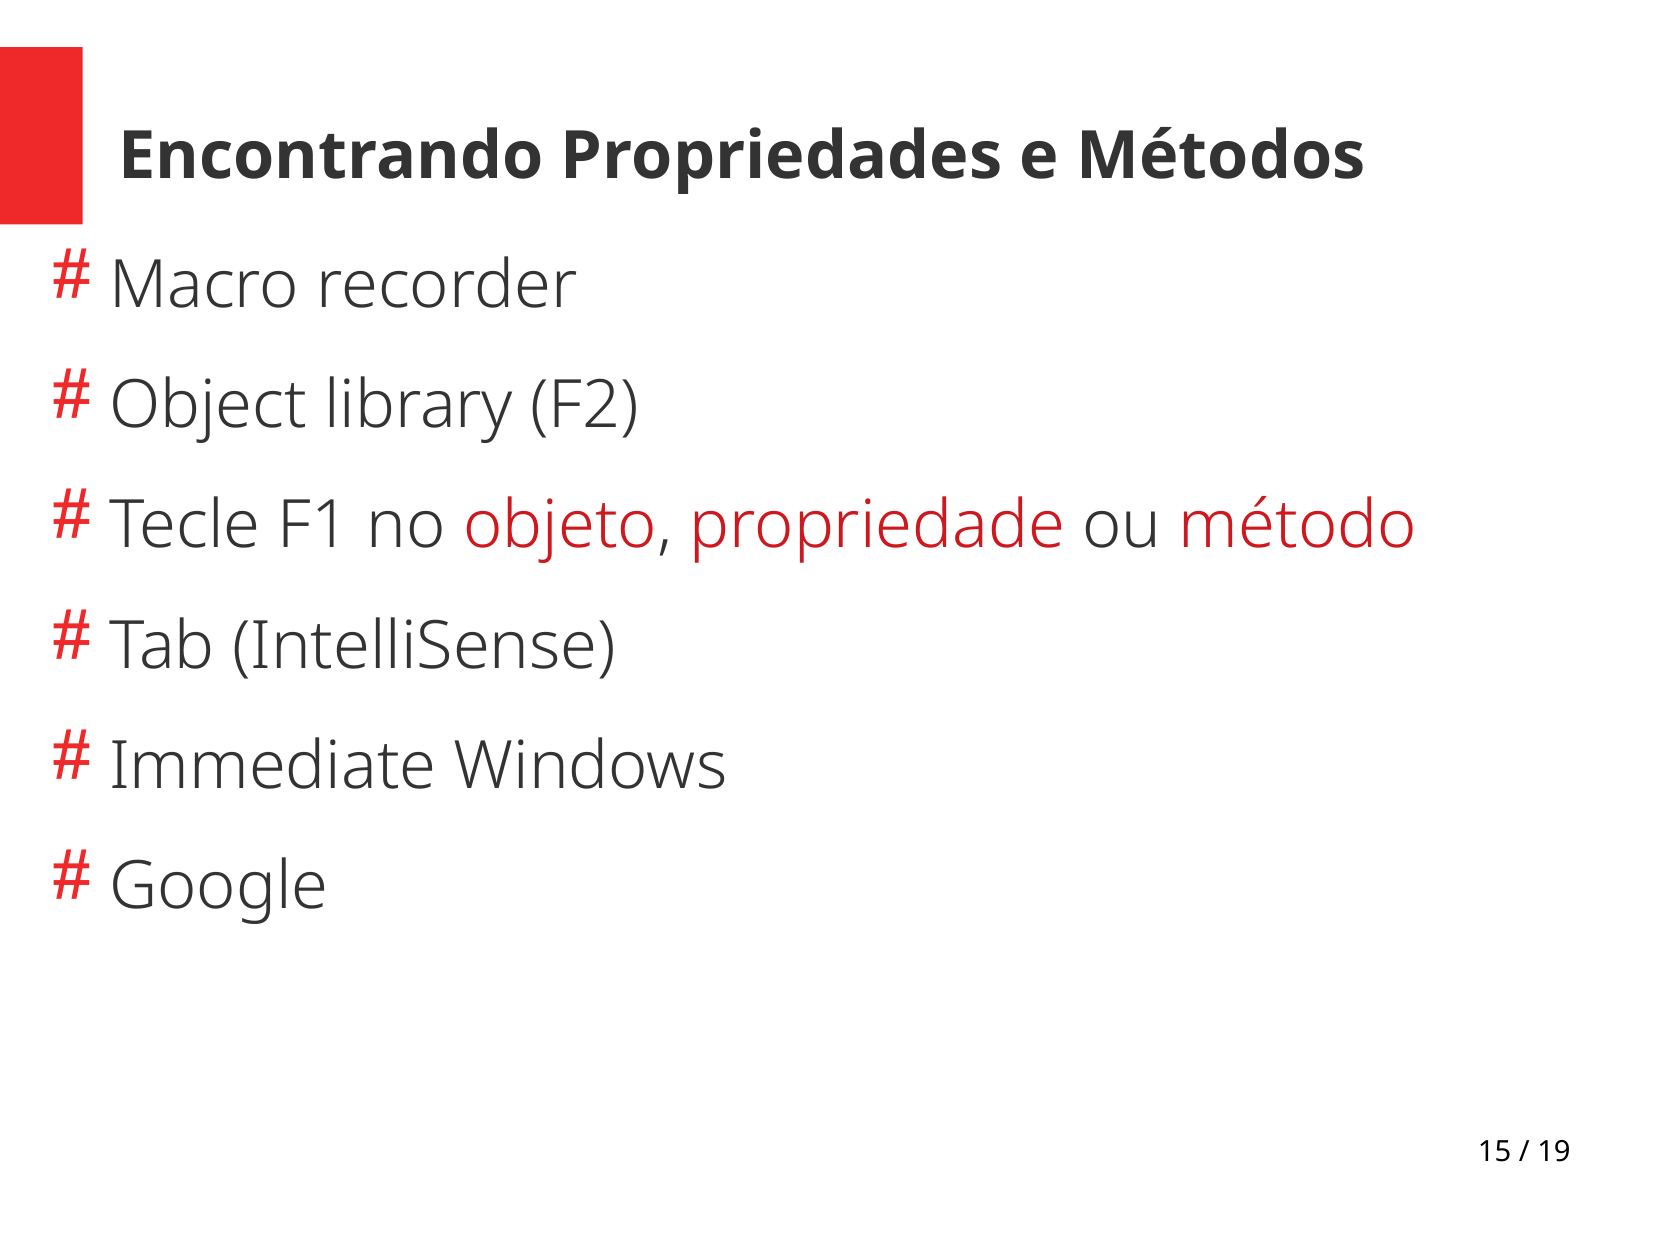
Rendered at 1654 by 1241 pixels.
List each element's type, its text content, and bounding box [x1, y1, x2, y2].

list Macro recorder Object library (F2) Tecle F1 no objeto, propriedade ou método Tab (IntelliSense) Immediate Windows Google [35, 236, 1607, 1111]
title Encontrando Propriedades e Métodos [118, 49, 1571, 236]
